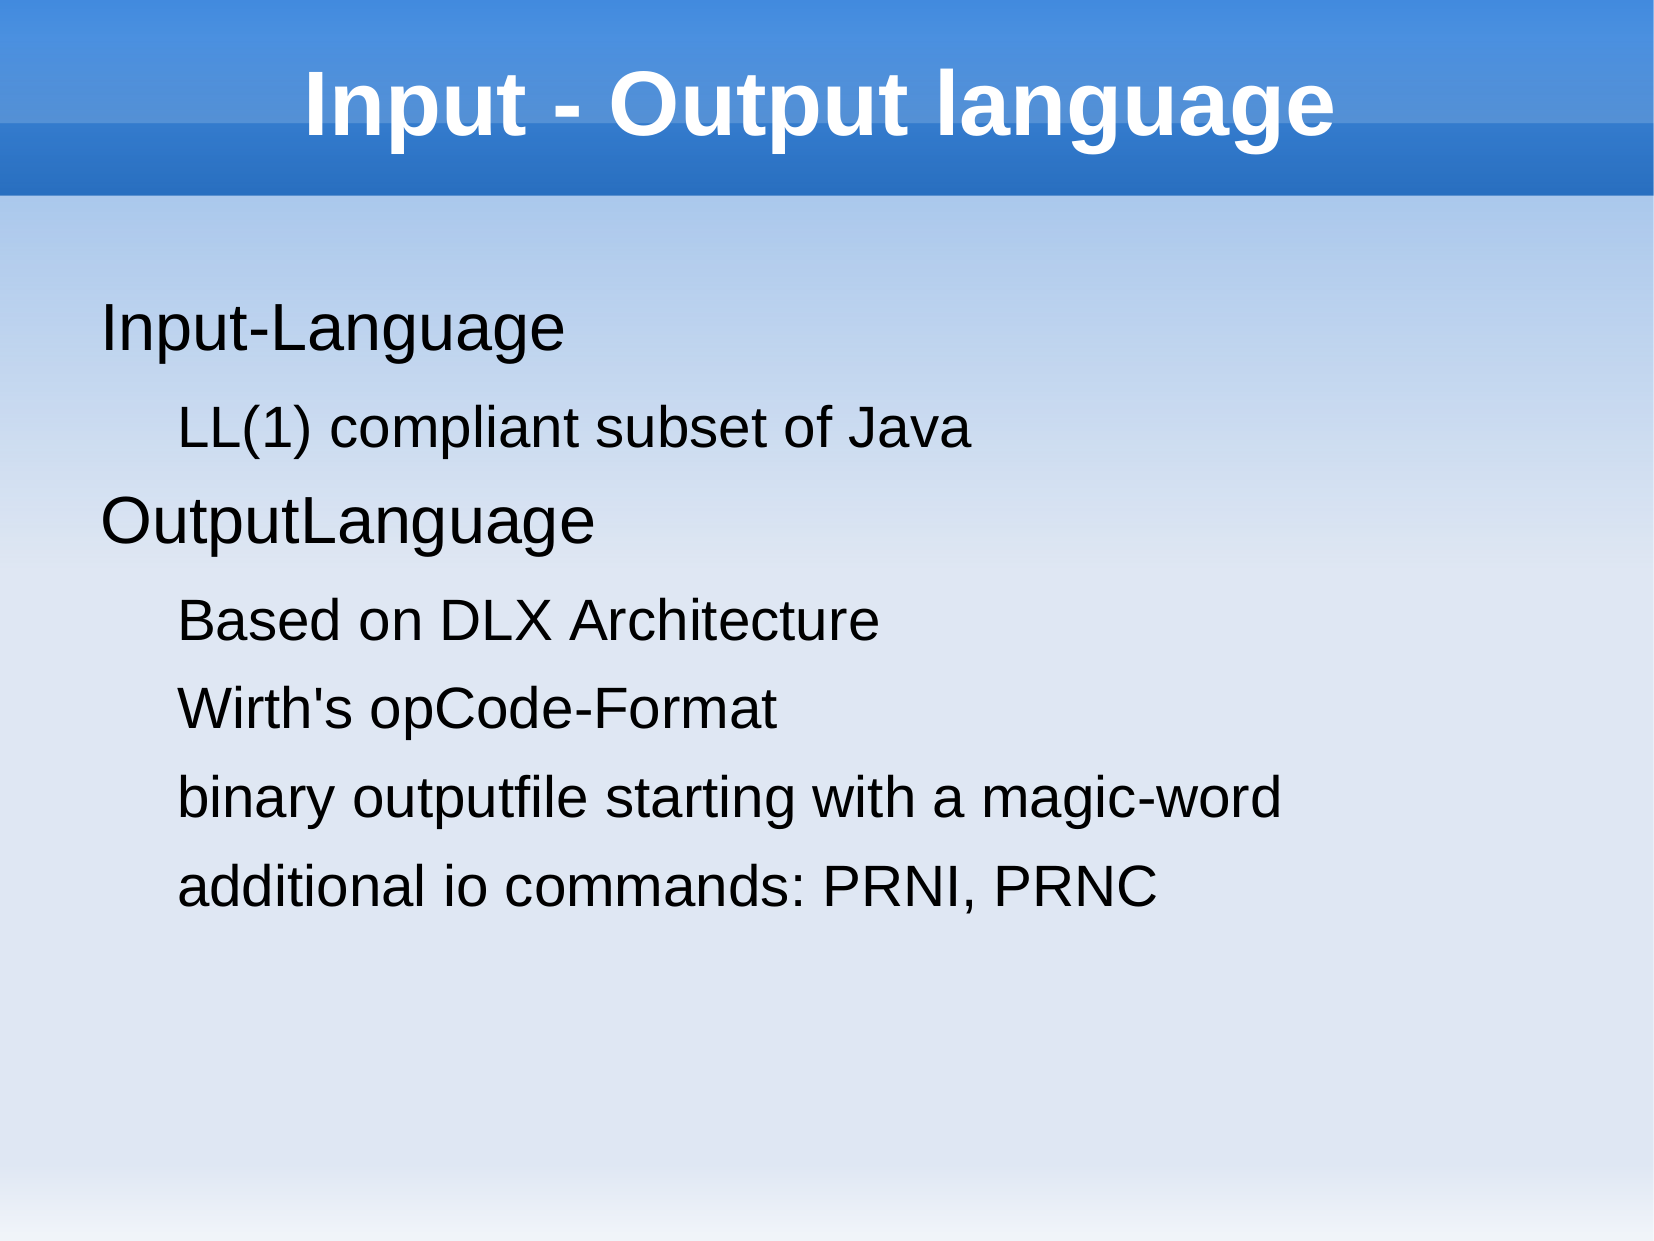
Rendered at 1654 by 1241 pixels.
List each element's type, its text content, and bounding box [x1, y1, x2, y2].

title Input - Output language [76, 7, 1565, 200]
list Input-Language LL(1) compliant subset of Java OutputLanguage Based on DLX Architecture Wirth's opCode-Format binary outputfile starting with a magic-word additional io commands: PRNI, PRNC [82, 290, 1571, 1094]
picture [0, 0, 1654, 1241]
